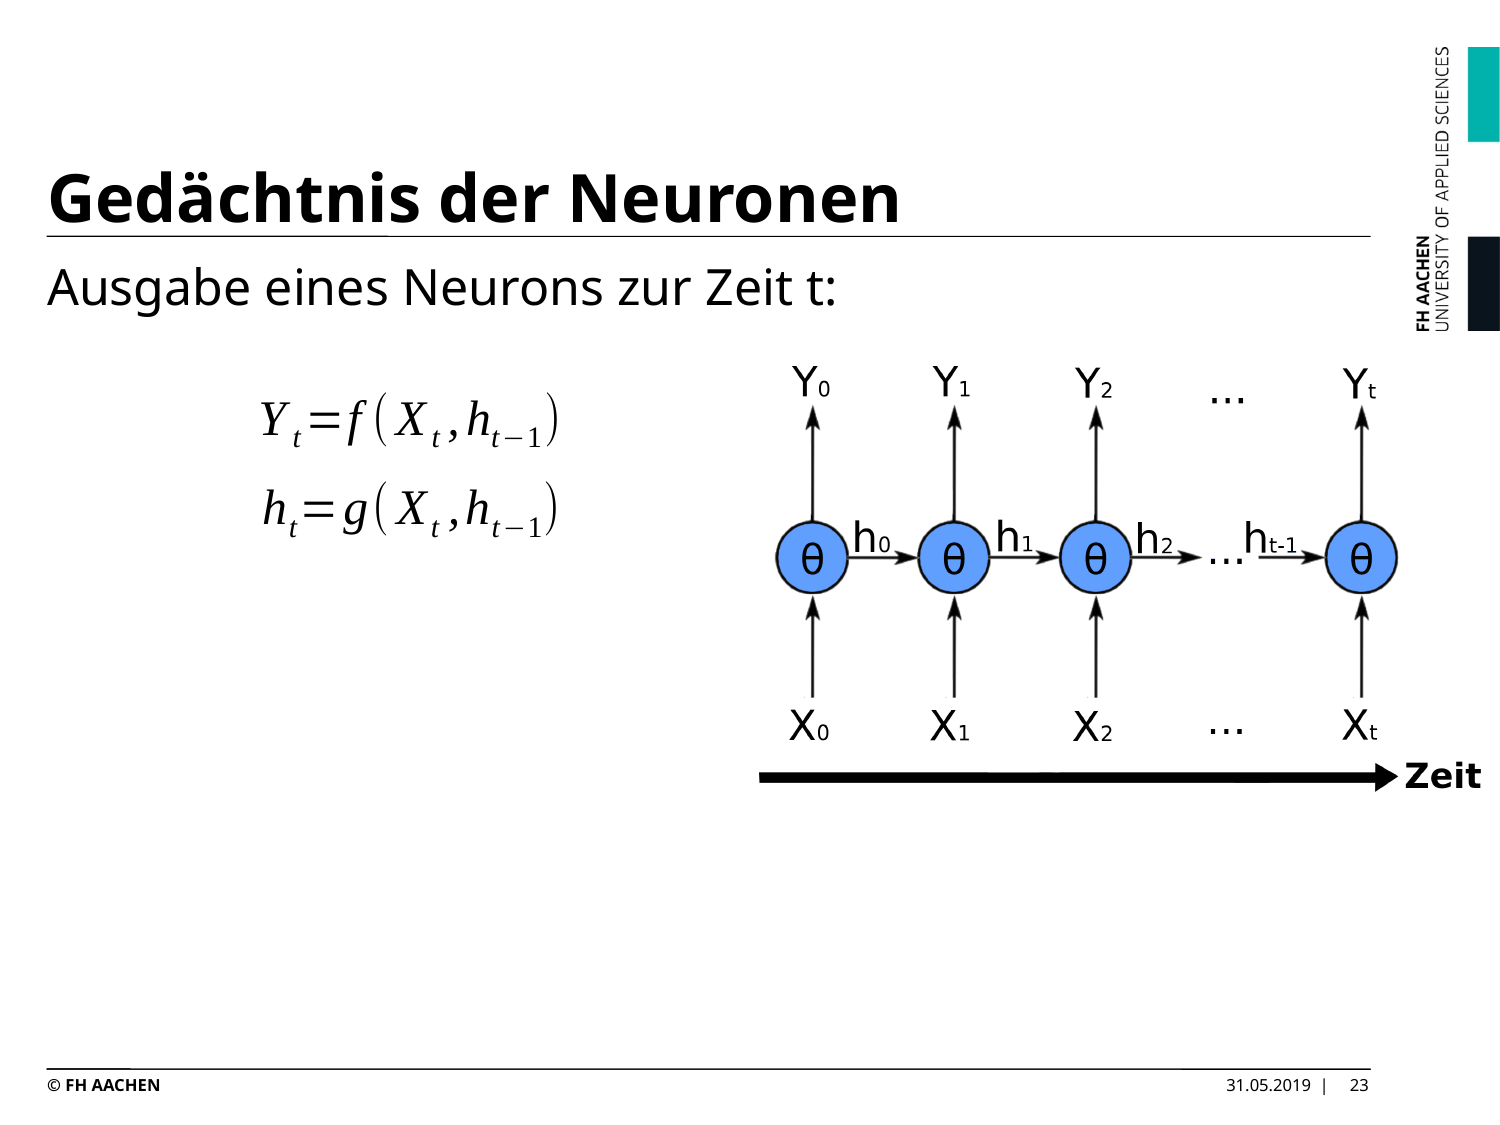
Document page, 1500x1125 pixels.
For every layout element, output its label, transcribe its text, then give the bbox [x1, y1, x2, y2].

title Gedächtnis der Neuronen [47, 153, 1371, 237]
chart [251, 389, 567, 454]
chart [255, 479, 567, 544]
picture [1404, 47, 1500, 331]
picture [759, 366, 1481, 792]
list Ausgabe eines Neurons zur Zeit t: [47, 255, 1371, 1047]
